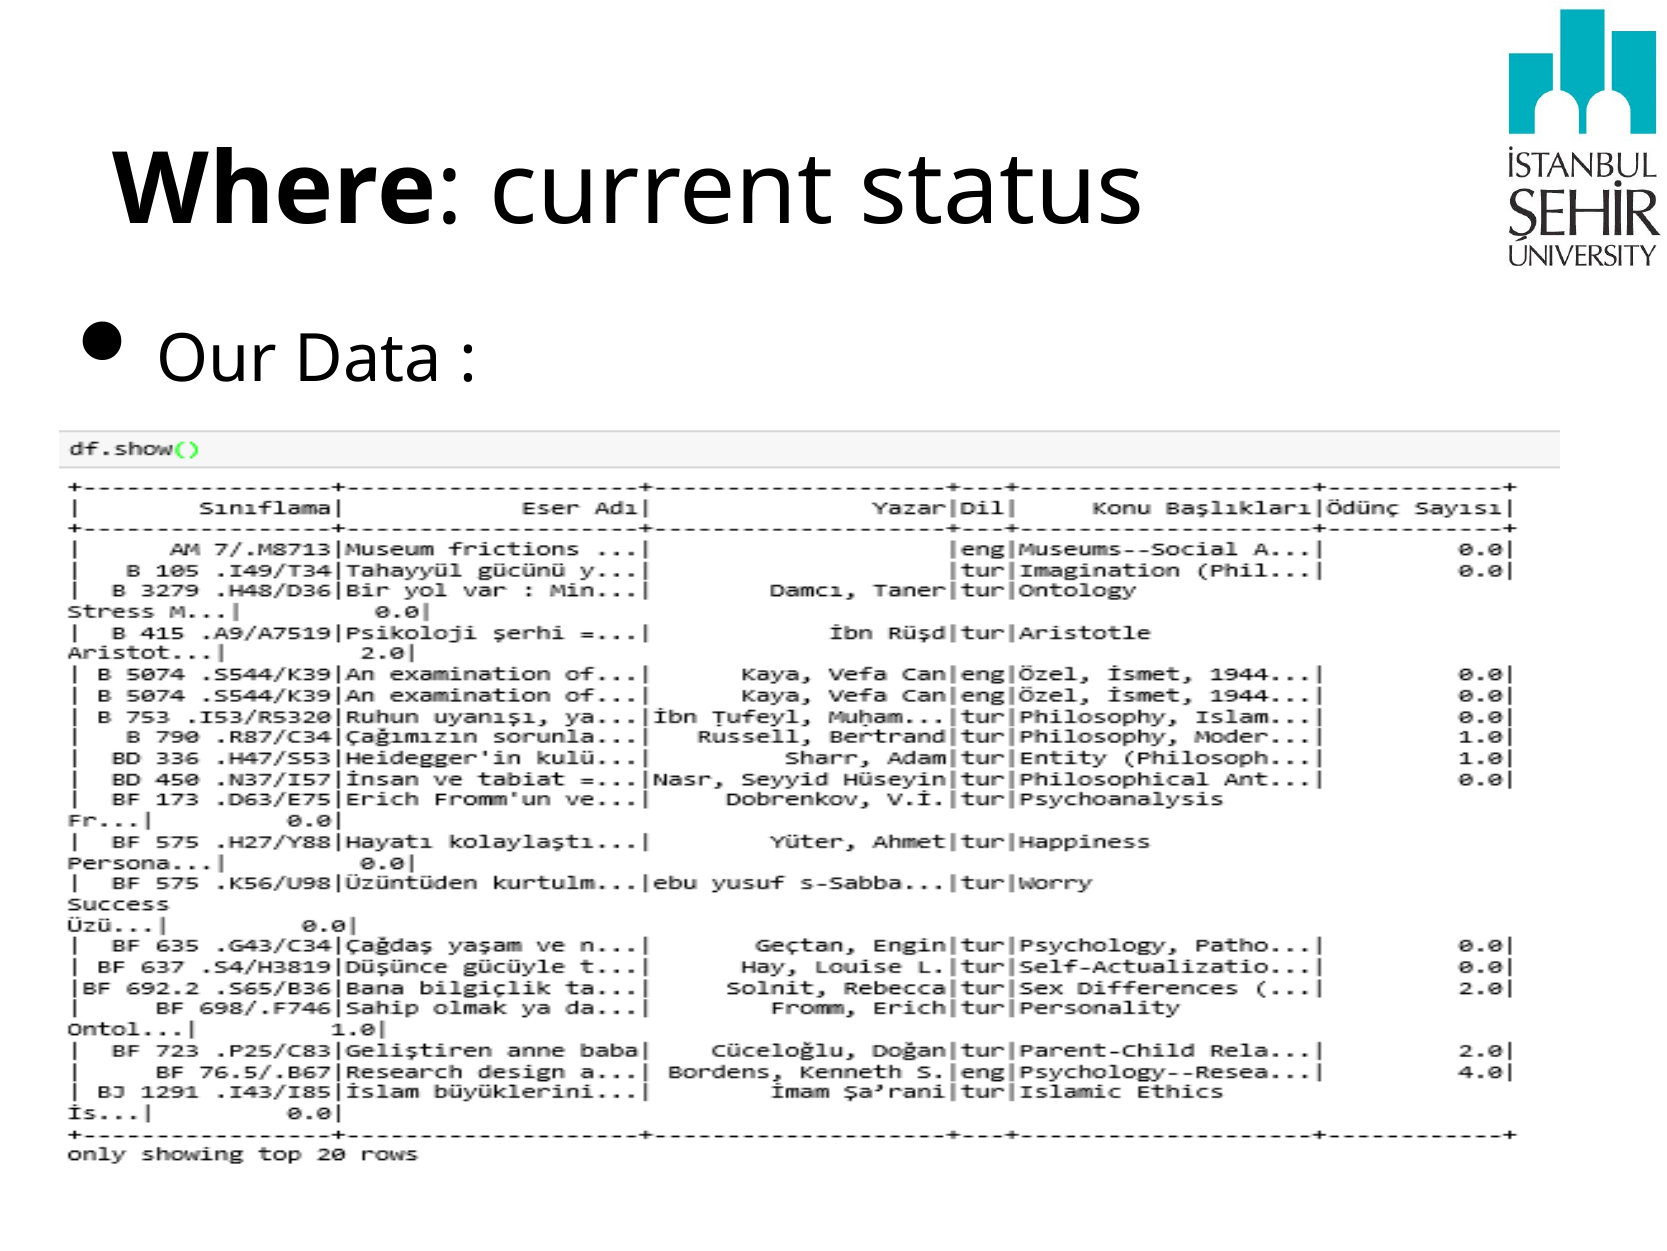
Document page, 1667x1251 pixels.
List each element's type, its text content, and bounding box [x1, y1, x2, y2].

picture [59, 429, 1560, 1182]
picture [1491, 0, 1667, 285]
text_box Our Data : [35, 283, 899, 426]
title Where: current status [106, 82, 1453, 284]
